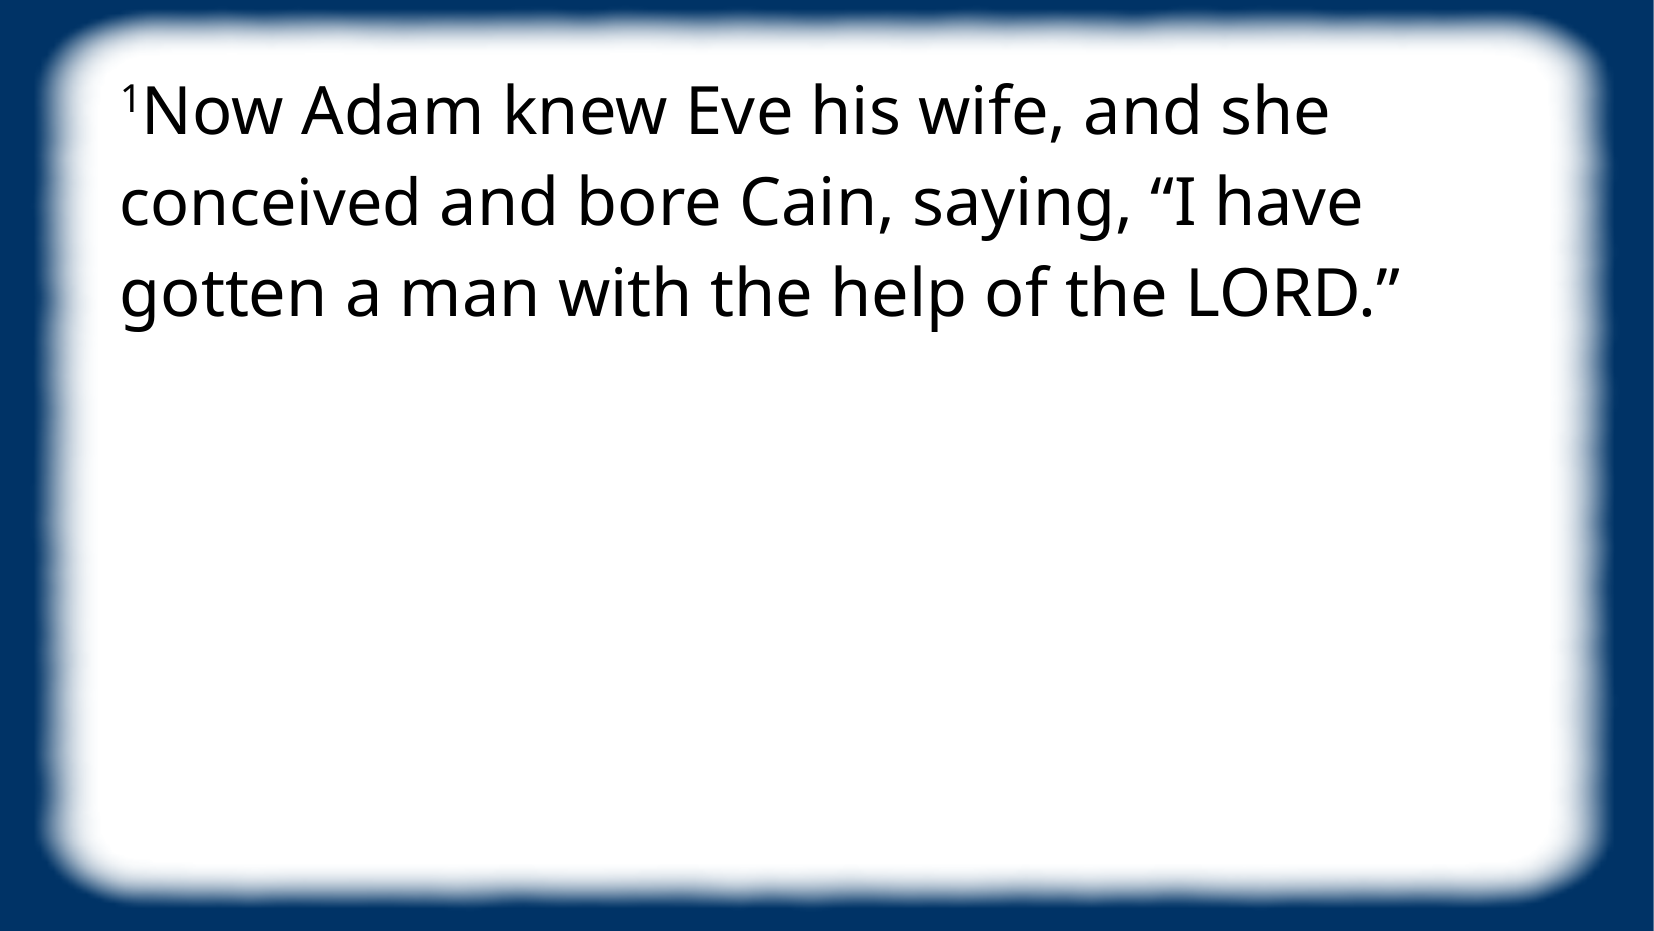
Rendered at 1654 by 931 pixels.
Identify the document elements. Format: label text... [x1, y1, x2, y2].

text_box 1Now Adam knew Eve his wife, and she conceived and bore Cain, saying, “I have gotten a man with the help of the LORD.” [105, 56, 1576, 376]
picture [0, 0, 1654, 931]
